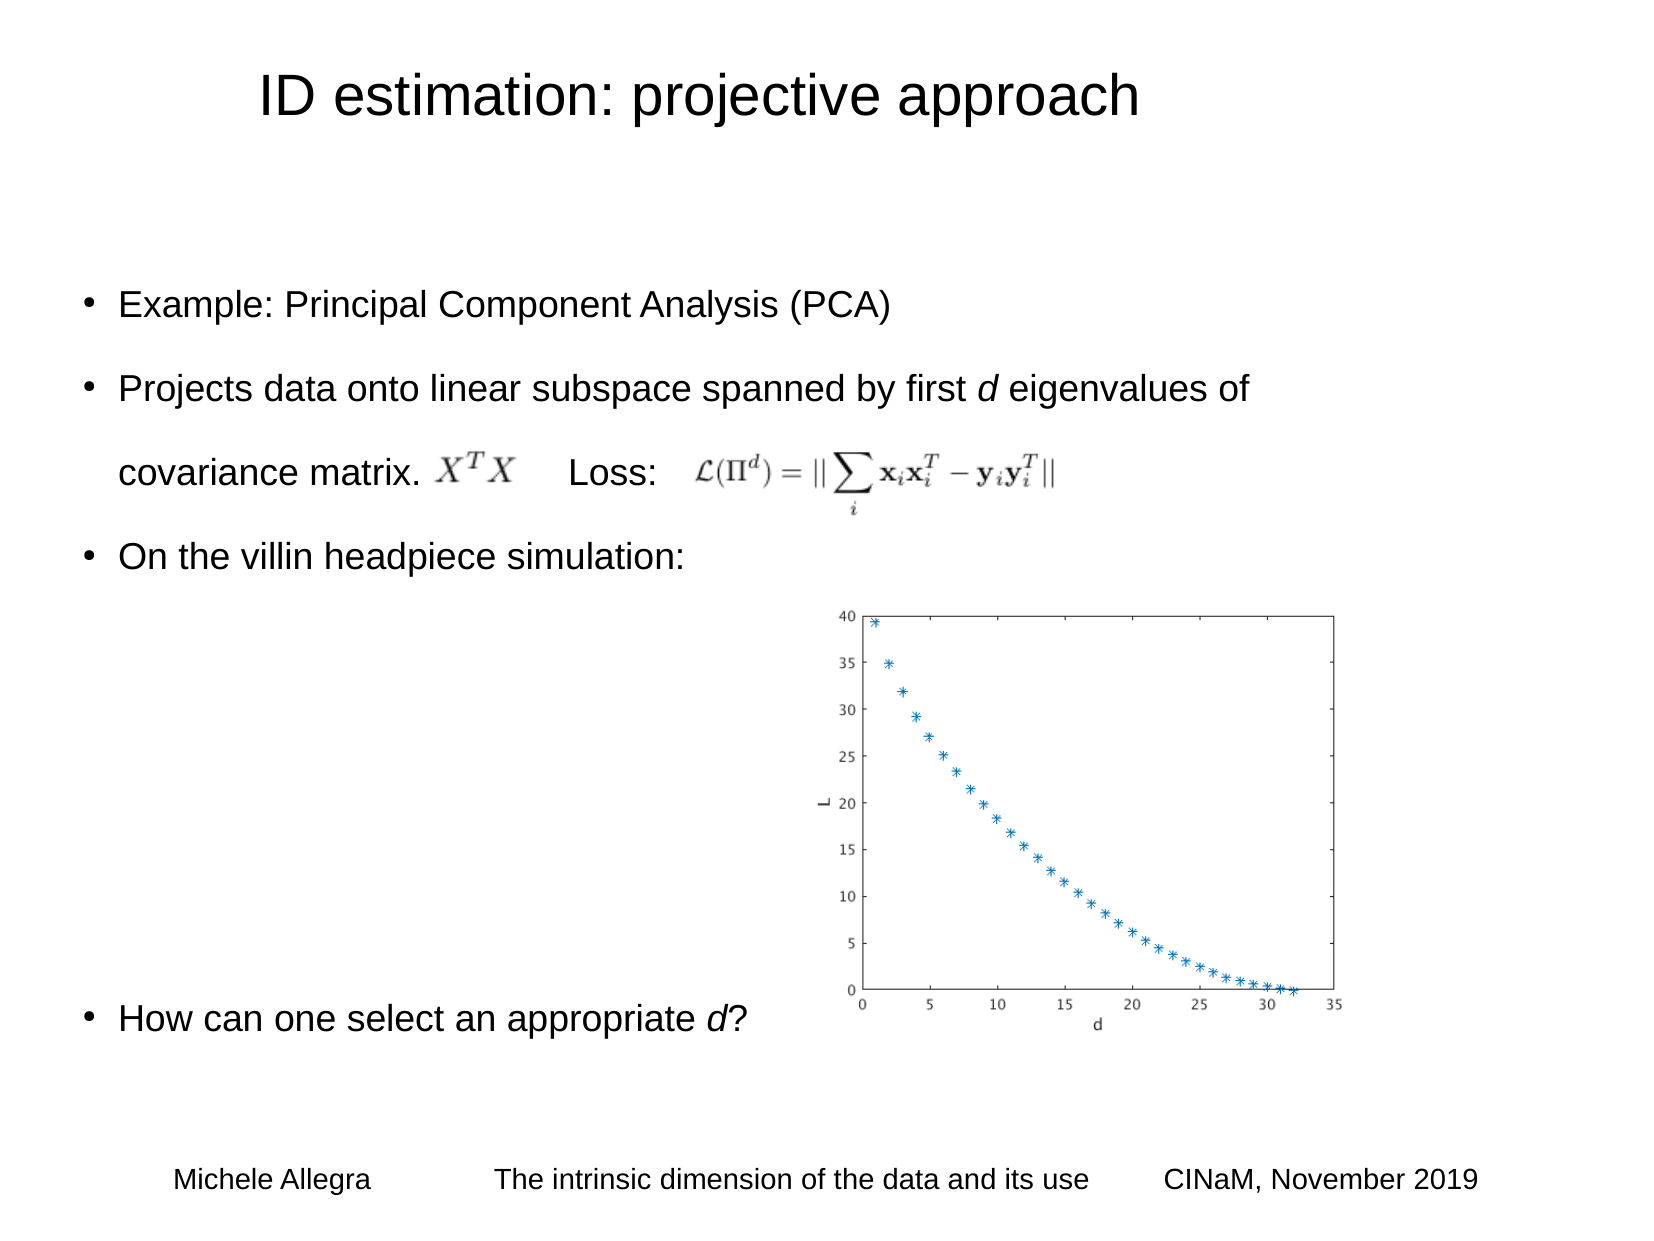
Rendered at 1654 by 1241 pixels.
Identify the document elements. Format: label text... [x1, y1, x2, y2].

subtitle Example: Principal Component Analysis (PCA) Projects data onto linear subspace spanned by first d eigenvalues of covariance matrix. Loss: On the villin headpiece simulation: How can one select an appropriate d? [82, 198, 1571, 1111]
picture [425, 448, 524, 490]
title Michele Allegra The intrinsic dimension of the data and its use CINaM, November 2019 [82, 1141, 1571, 1217]
picture [671, 440, 1085, 531]
title ID estimation: projective approach [82, 44, 1335, 147]
picture [783, 582, 1392, 1040]
